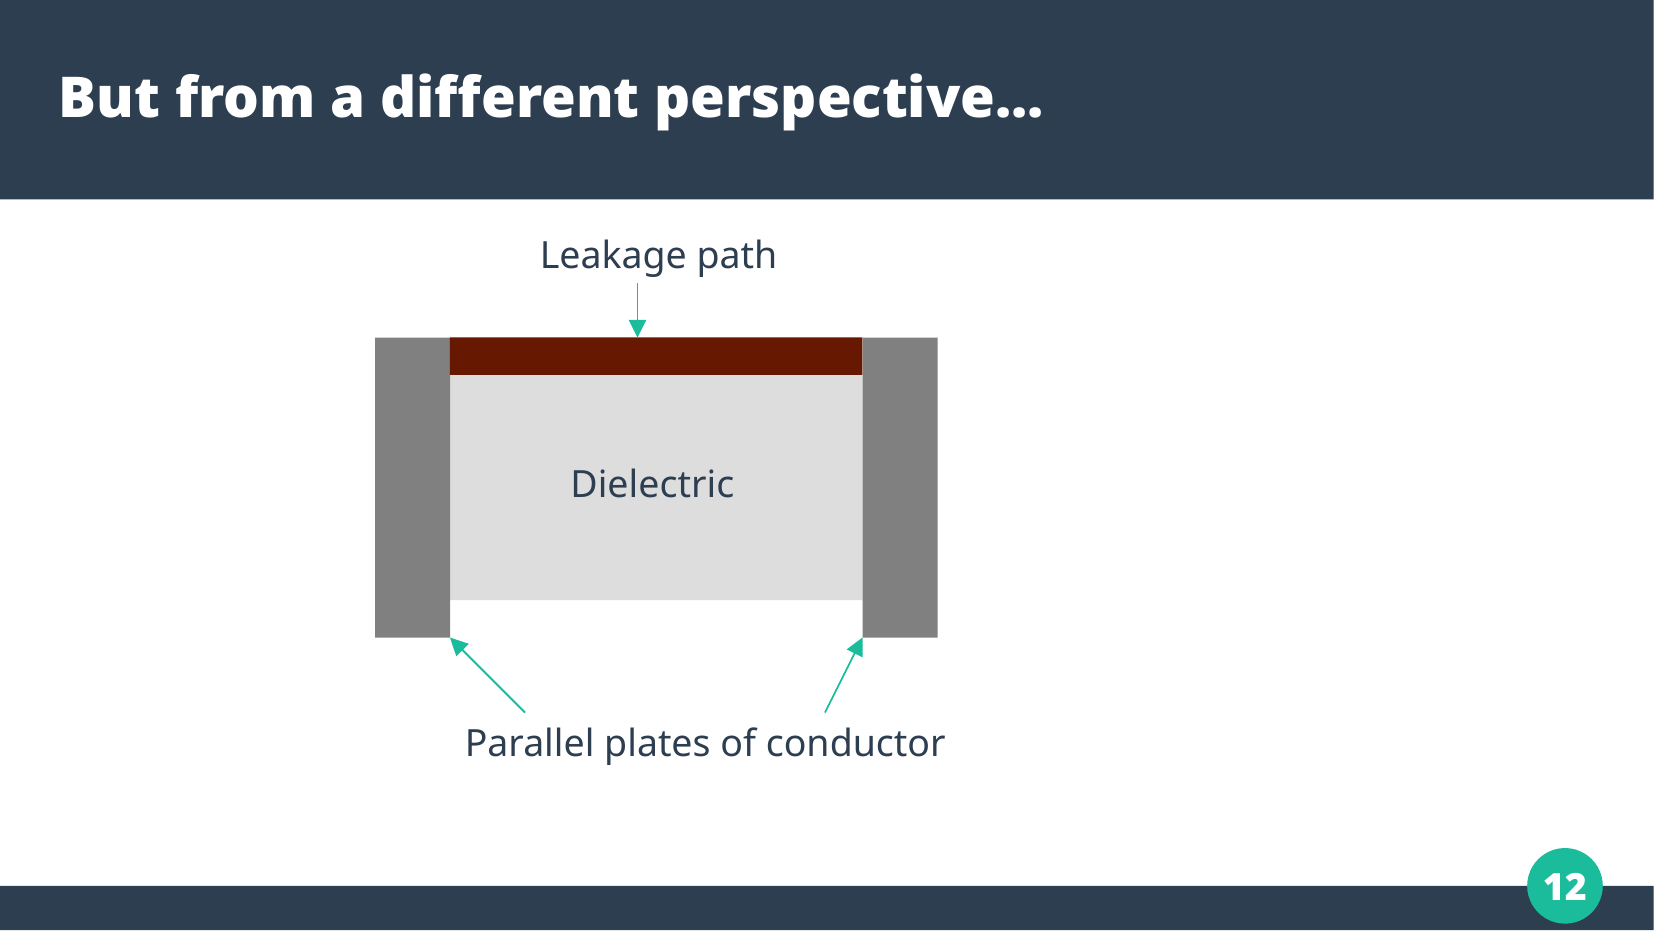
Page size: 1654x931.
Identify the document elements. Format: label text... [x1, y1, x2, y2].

text_box Leakage path [525, 225, 810, 284]
title But from a different perspective... [59, 37, 1595, 155]
text_box Dielectric [555, 453, 764, 513]
text_box [375, 337, 938, 638]
text_box Parallel plates of conductor [450, 712, 992, 771]
